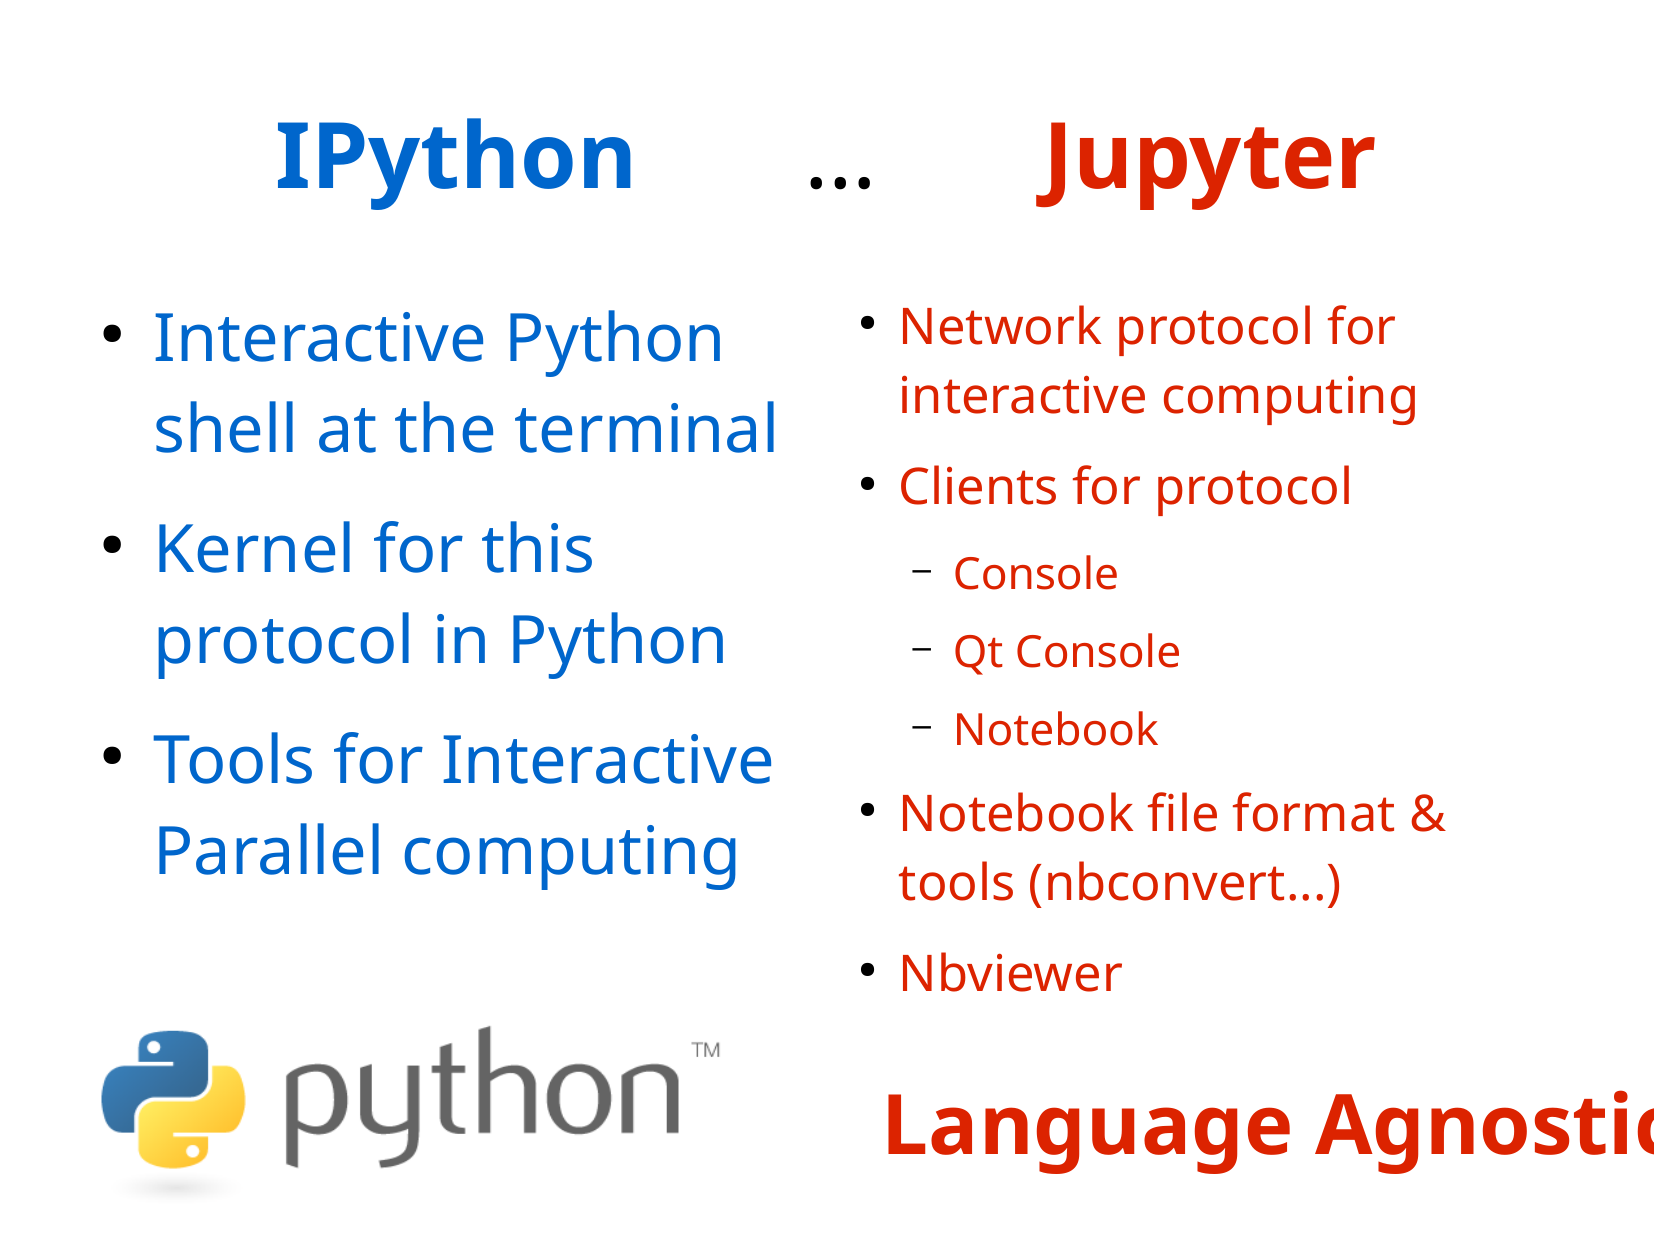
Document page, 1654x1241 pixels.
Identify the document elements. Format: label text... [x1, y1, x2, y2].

text_box Language Agnostic [867, 1058, 1561, 1157]
list Interactive Python shell at the terminal Kernel for this protocol in Python Tools for Interactive Parallel computing [82, 290, 809, 1010]
list Network protocol for interactive computing Clients for protocol Console Qt Console Notebook Notebook file format & tools (nbconvert...) Nbviewer [845, 290, 1572, 1010]
picture [0, 990, 780, 1241]
title IPython … Jupyter [82, 49, 1571, 257]
